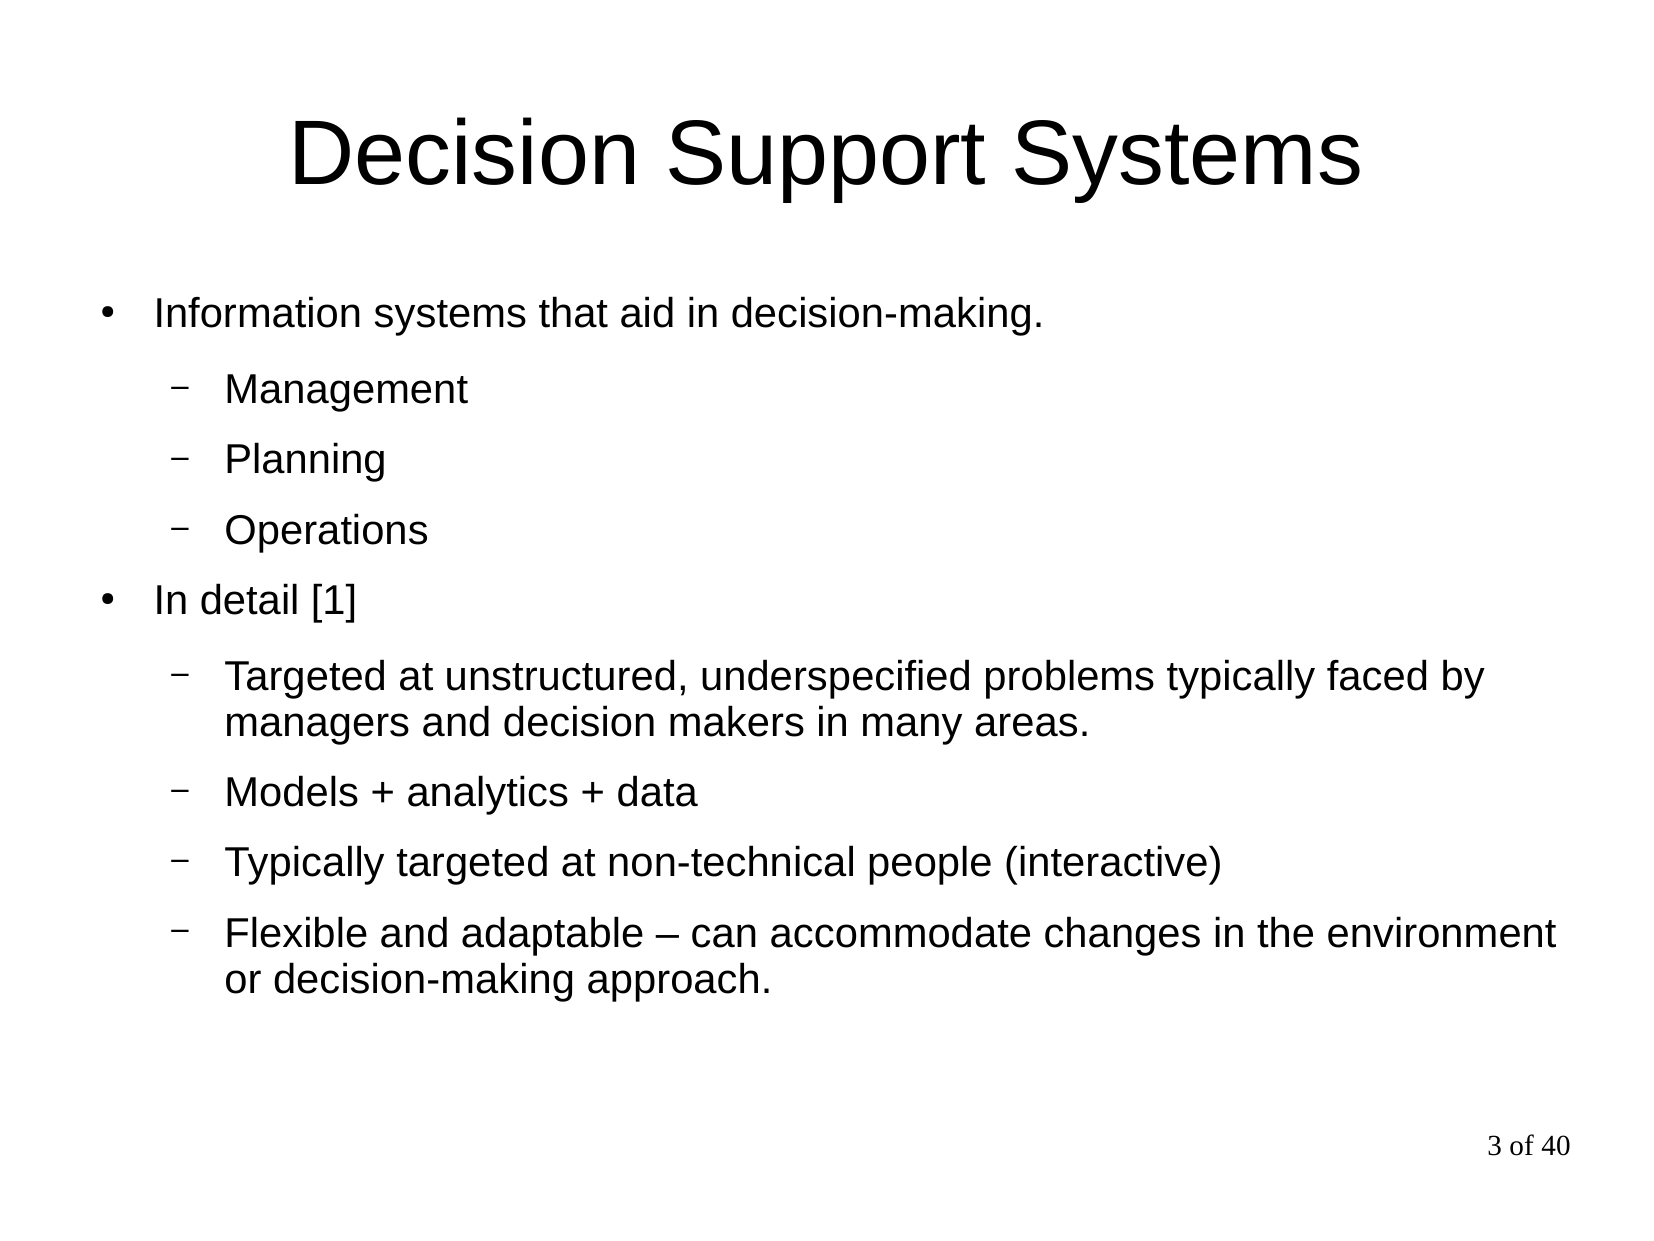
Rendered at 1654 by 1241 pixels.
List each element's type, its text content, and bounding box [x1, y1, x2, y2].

title Decision Support Systems [82, 49, 1571, 257]
list Information systems that aid in decision-making. Management Planning Operations In detail [1] Targeted at unstructured, underspecified problems typically faced by managers and decision makers in many areas. Models + analytics + data Typically targeted at non-technical people (interactive) Flexible and adaptable – can accommodate changes in the environment or decision-making approach. [82, 290, 1571, 1010]
